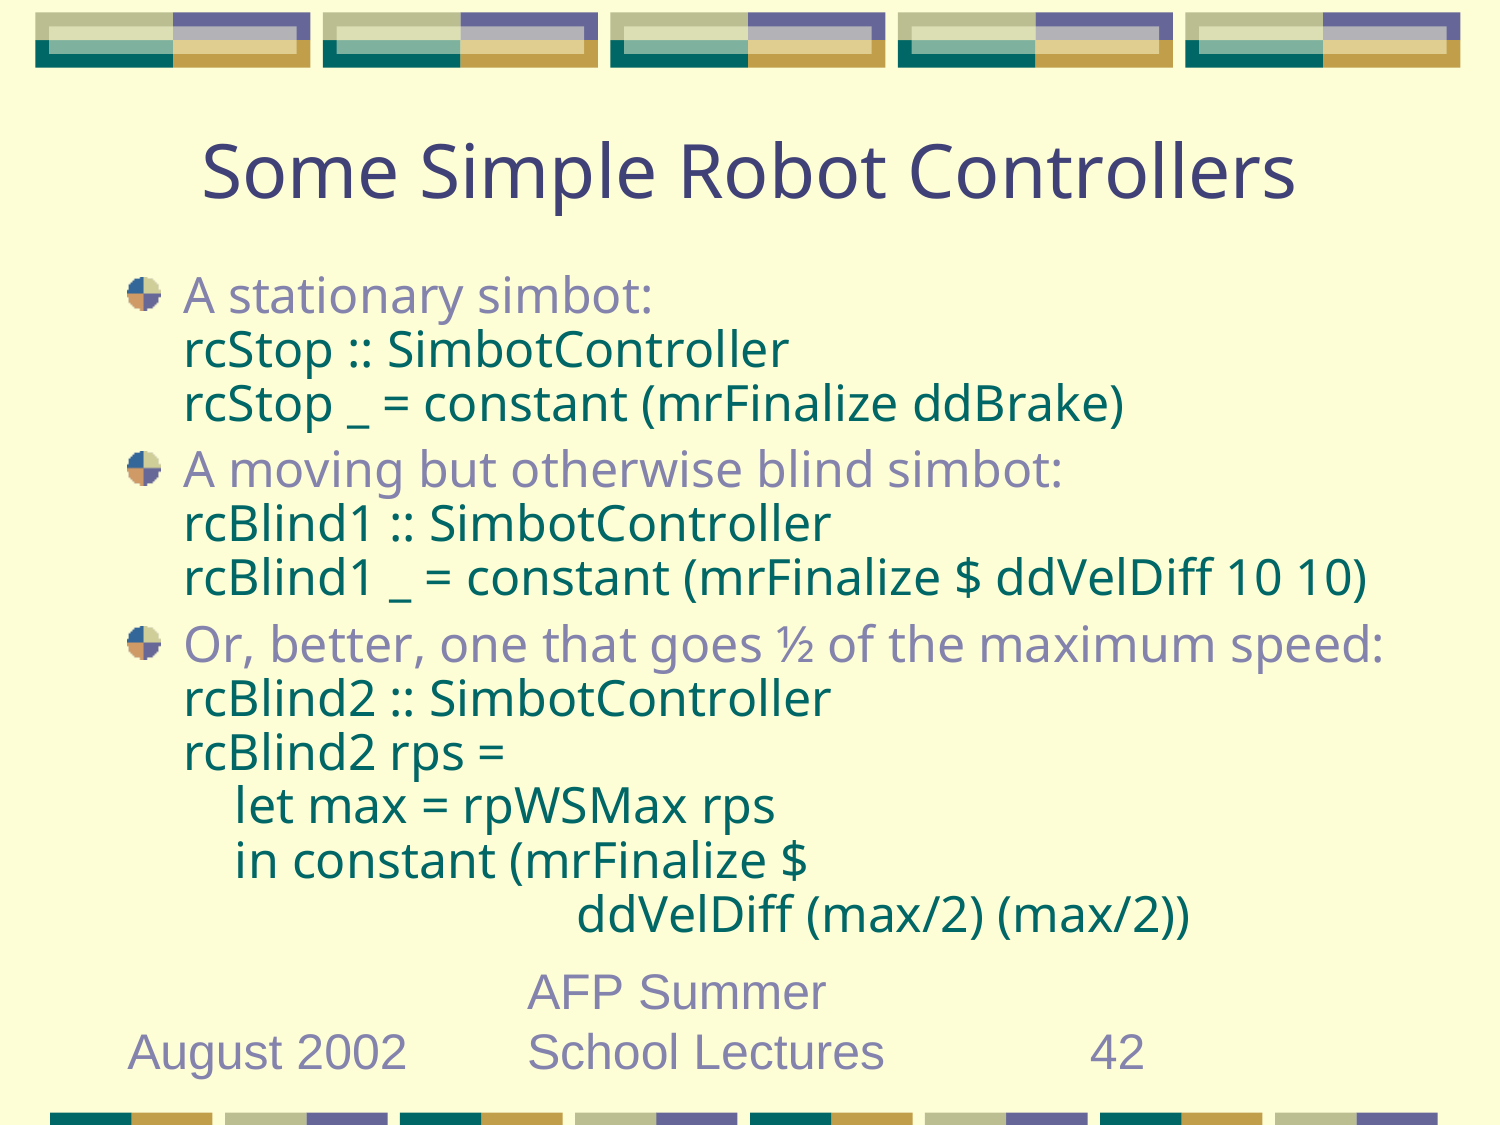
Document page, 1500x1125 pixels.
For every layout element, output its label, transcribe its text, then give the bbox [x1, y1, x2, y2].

list A stationary simbot: rcStop :: SimbotController rcStop _ = constant (mrFinalize ddBrake)‏ A moving but otherwise blind simbot: rcBlind1 :: SimbotController rcBlind1 _ = constant (mrFinalize $ ddVelDiff 10 10)‏ Or, better, one that goes ½ of the maximum speed: rcBlind2 :: SimbotController rcBlind2 rps = let max = rpWSMax rps in constant (mrFinalize $ ddVelDiff (max/2) (max/2))‏ [112, 262, 1425, 1001]
title Some Simple Robot Controllers [112, 99, 1388, 238]
